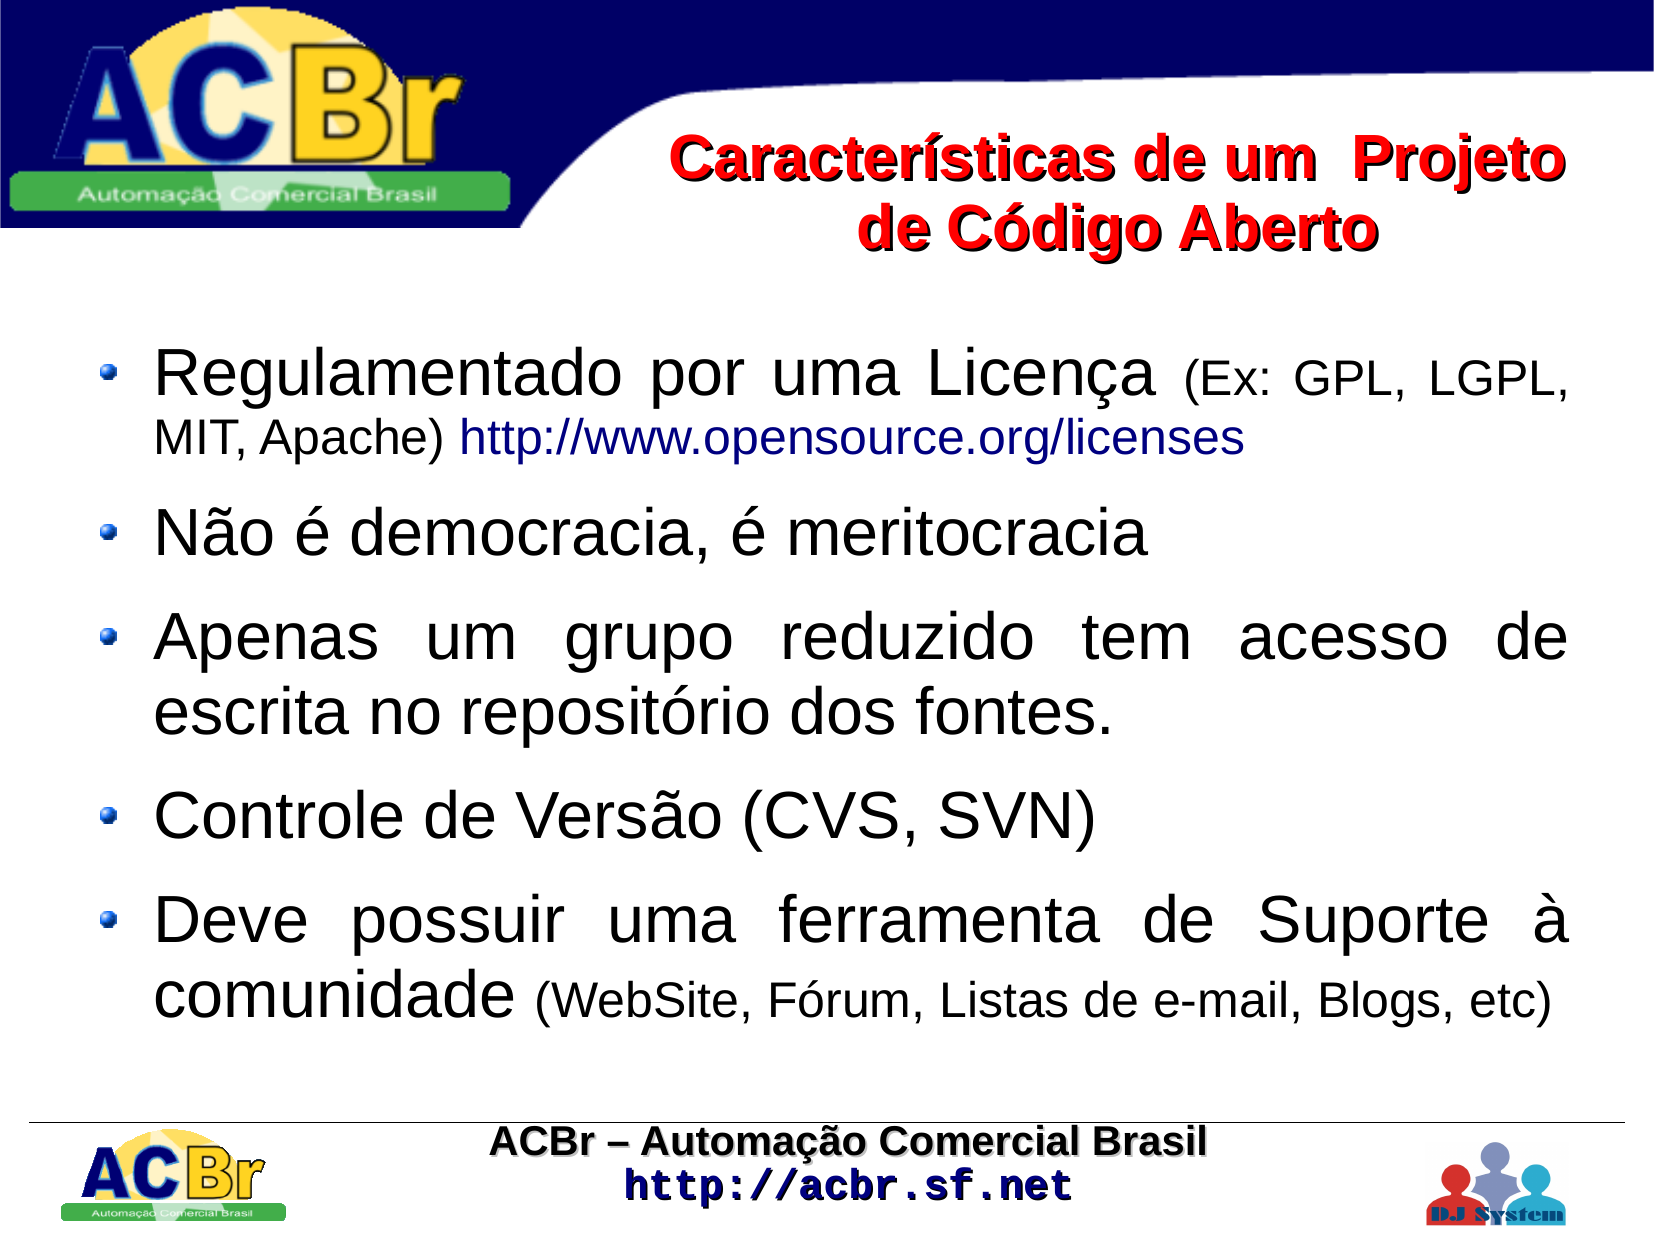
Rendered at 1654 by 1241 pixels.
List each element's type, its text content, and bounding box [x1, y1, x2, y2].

title Características de um Projeto de Código Aberto [604, 108, 1631, 277]
picture [59, 1127, 287, 1224]
picture [1425, 1142, 1569, 1227]
list Regulamentado por uma Licença (Ex: GPL, LGPL, MIT, Apache) http://www.opensource.org/licenses Não é democracia, é meritocracia Apenas um grupo reduzido tem acesso de escrita no repositório dos fontes. Controle de Versão (CVS, SVN) Deve possuir uma ferramenta de Suporte à comunidade (WebSite, Fórum, Listas de e-mail, Blogs, etc) [82, 334, 1571, 1106]
picture [0, 0, 1654, 228]
